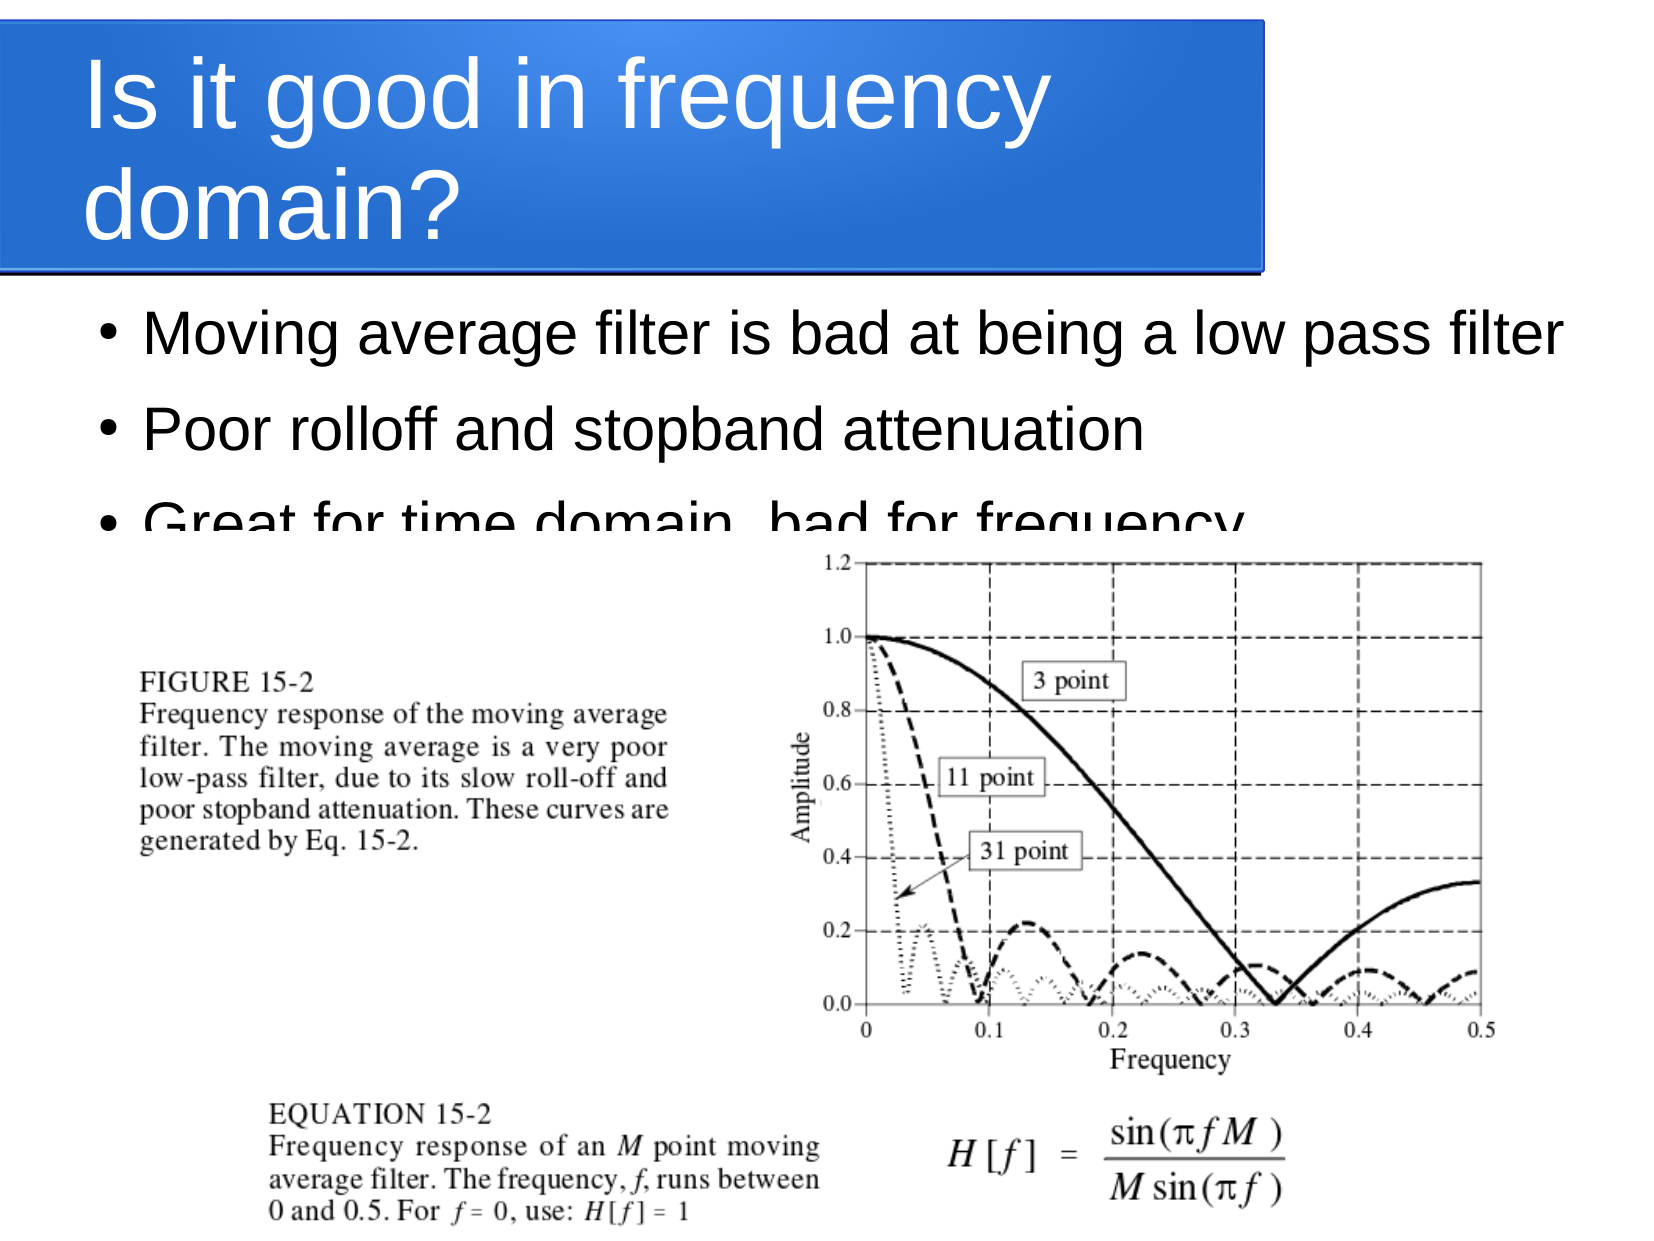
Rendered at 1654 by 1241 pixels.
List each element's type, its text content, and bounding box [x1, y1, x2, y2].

picture [255, 1083, 1309, 1241]
picture [107, 531, 1501, 1081]
title Is it good in frequency domain? [82, 47, 1235, 252]
list Moving average filter is bad at being a low pass filter Poor rolloff and stopband attenuation Great for time domain, bad for frequency [82, 299, 1571, 571]
